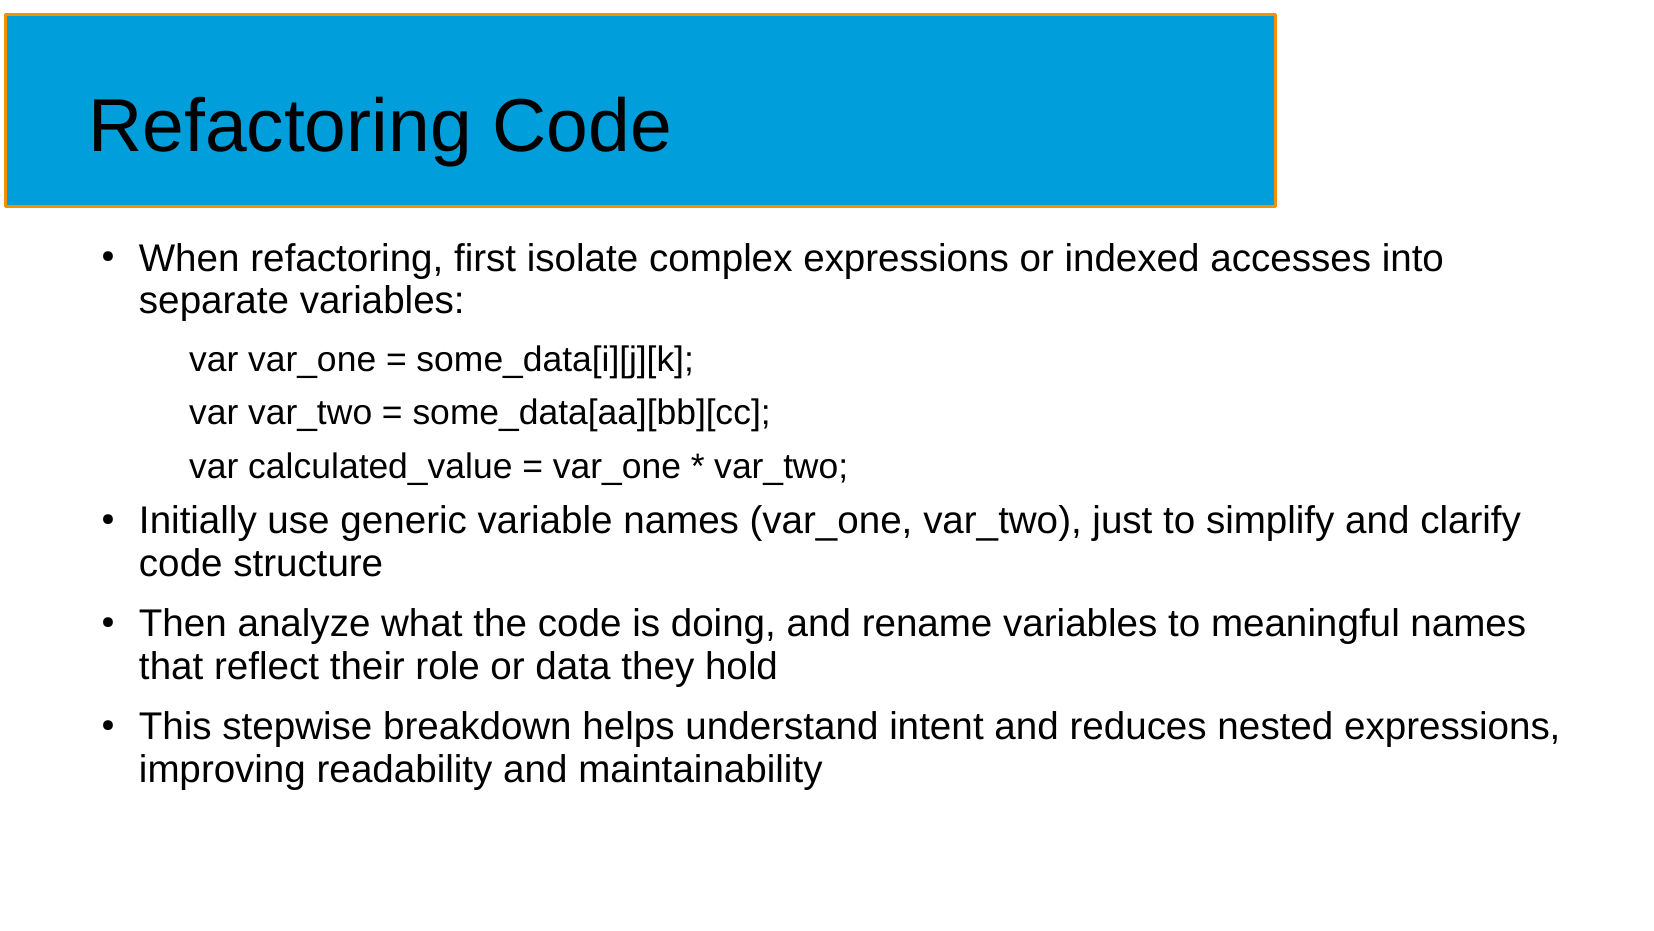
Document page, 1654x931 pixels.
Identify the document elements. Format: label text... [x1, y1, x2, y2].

title Refactoring Code [88, 44, 1565, 207]
list When refactoring, first isolate complex expressions or indexed accesses into separate variables: var var_one = some_data[i][j][k]; var var_two = some_data[aa][bb][cc]; var calculated_value = var_one * var_two; Initially use generic variable names (var_one, var_two), just to simplify and clarify code structure Then analyze what the code is doing, and rename variables to meaningful names that reflect their role or data they hold This stepwise breakdown helps understand intent and reduces nested expressions, improving readability and maintainability [88, 236, 1565, 798]
